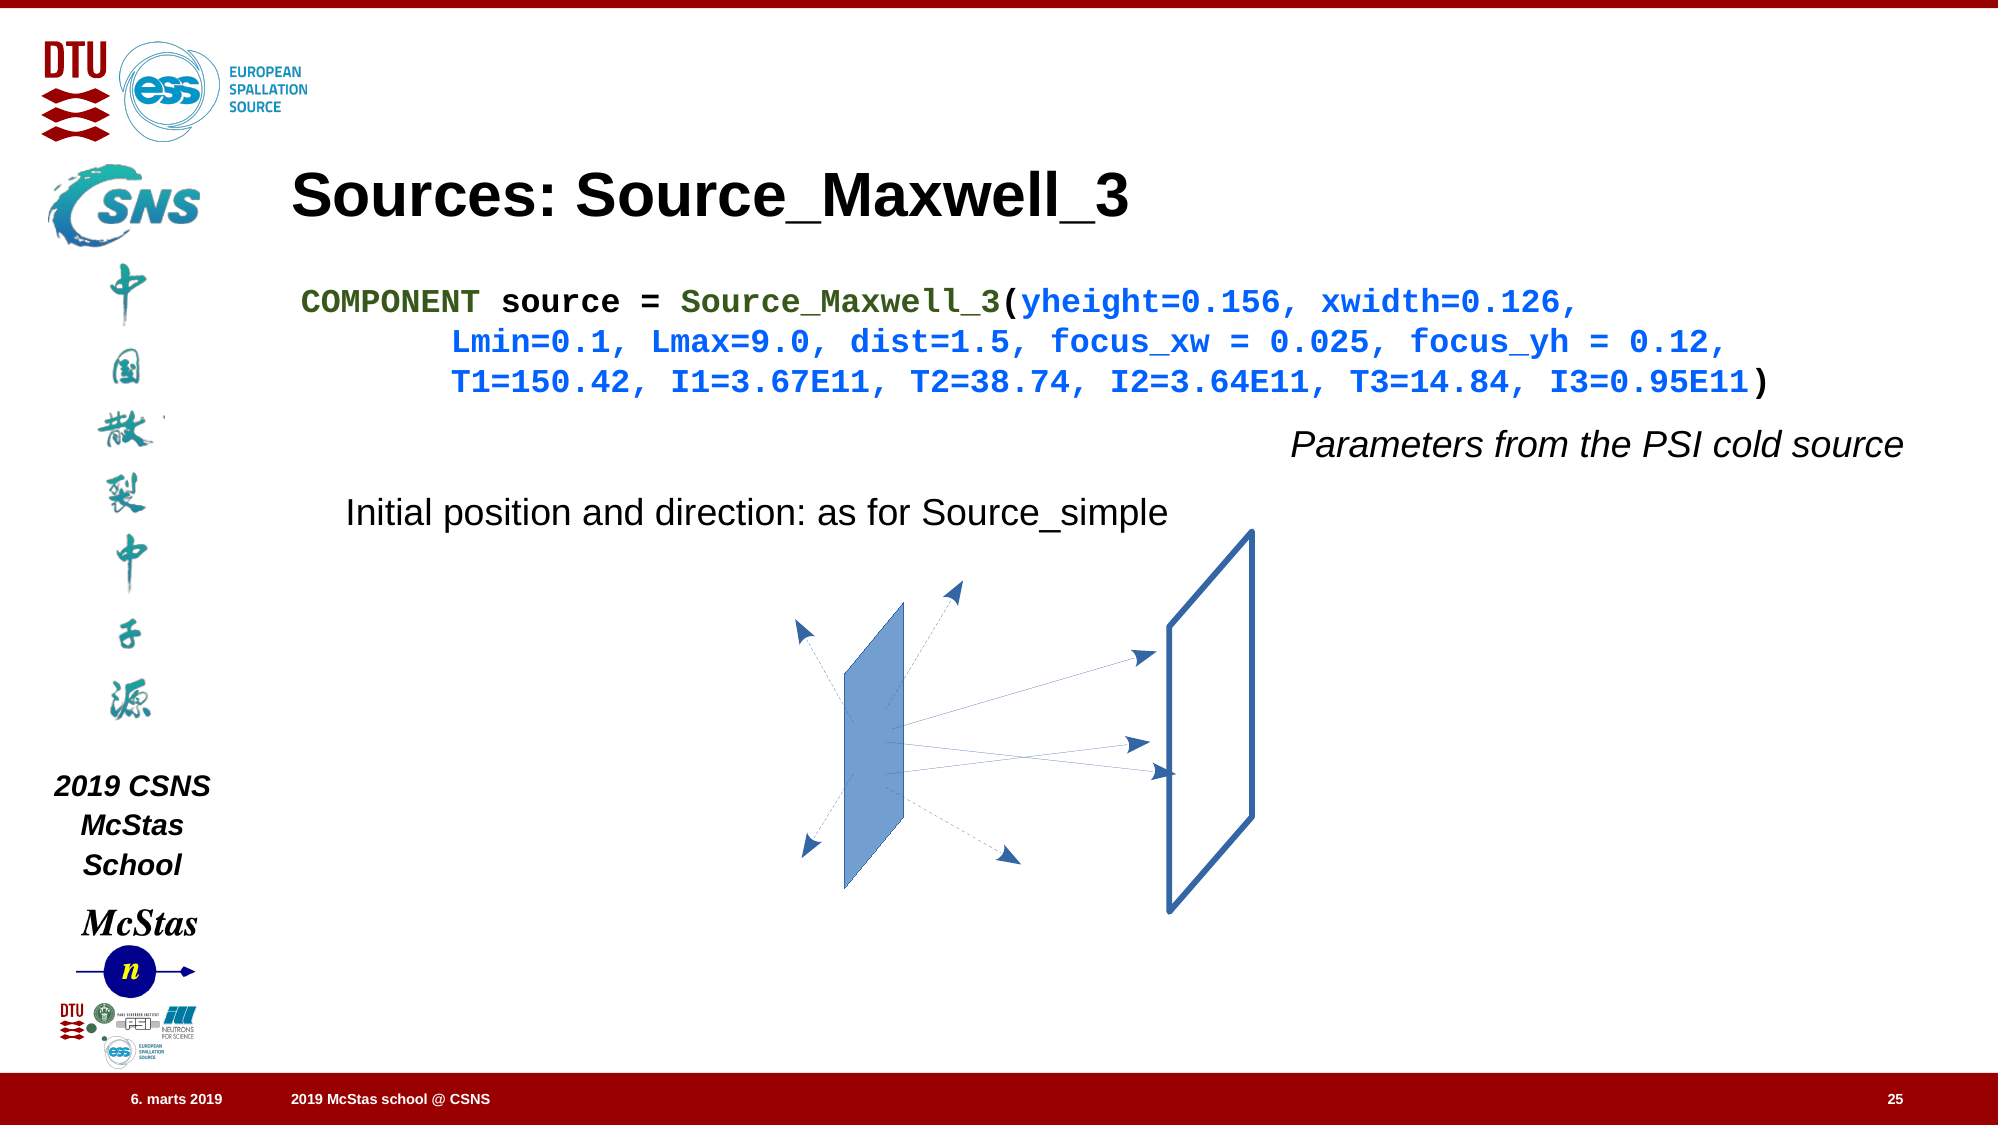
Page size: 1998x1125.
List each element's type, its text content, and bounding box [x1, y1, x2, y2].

text_box [844, 602, 904, 889]
slide_number 1 [1887, 1088, 1909, 1110]
title Sources: Source_Maxwell_3 [291, 69, 1819, 230]
picture [86, 1003, 197, 1069]
text_box COMPONENT source = Source_Maxwell_3(yheight=0.156, xwidth=0.126, Lmin=0.1, Lmax=9.0, dist=1.5, focus_xw = 0.025, focus_yh = 0.12, T1=150.42, I1=3.67E11, T2=38.74, I2=3.64E11, T3=14.84, I3=0.95E11) [293, 271, 1973, 407]
picture [116, 1013, 160, 1030]
picture [48, 162, 209, 744]
picture [119, 41, 307, 142]
text_box Initial position and direction: as for Source_simple [330, 484, 1630, 542]
text_box Parameters from the PSI cold source [1275, 415, 1920, 473]
picture [59, 908, 213, 999]
